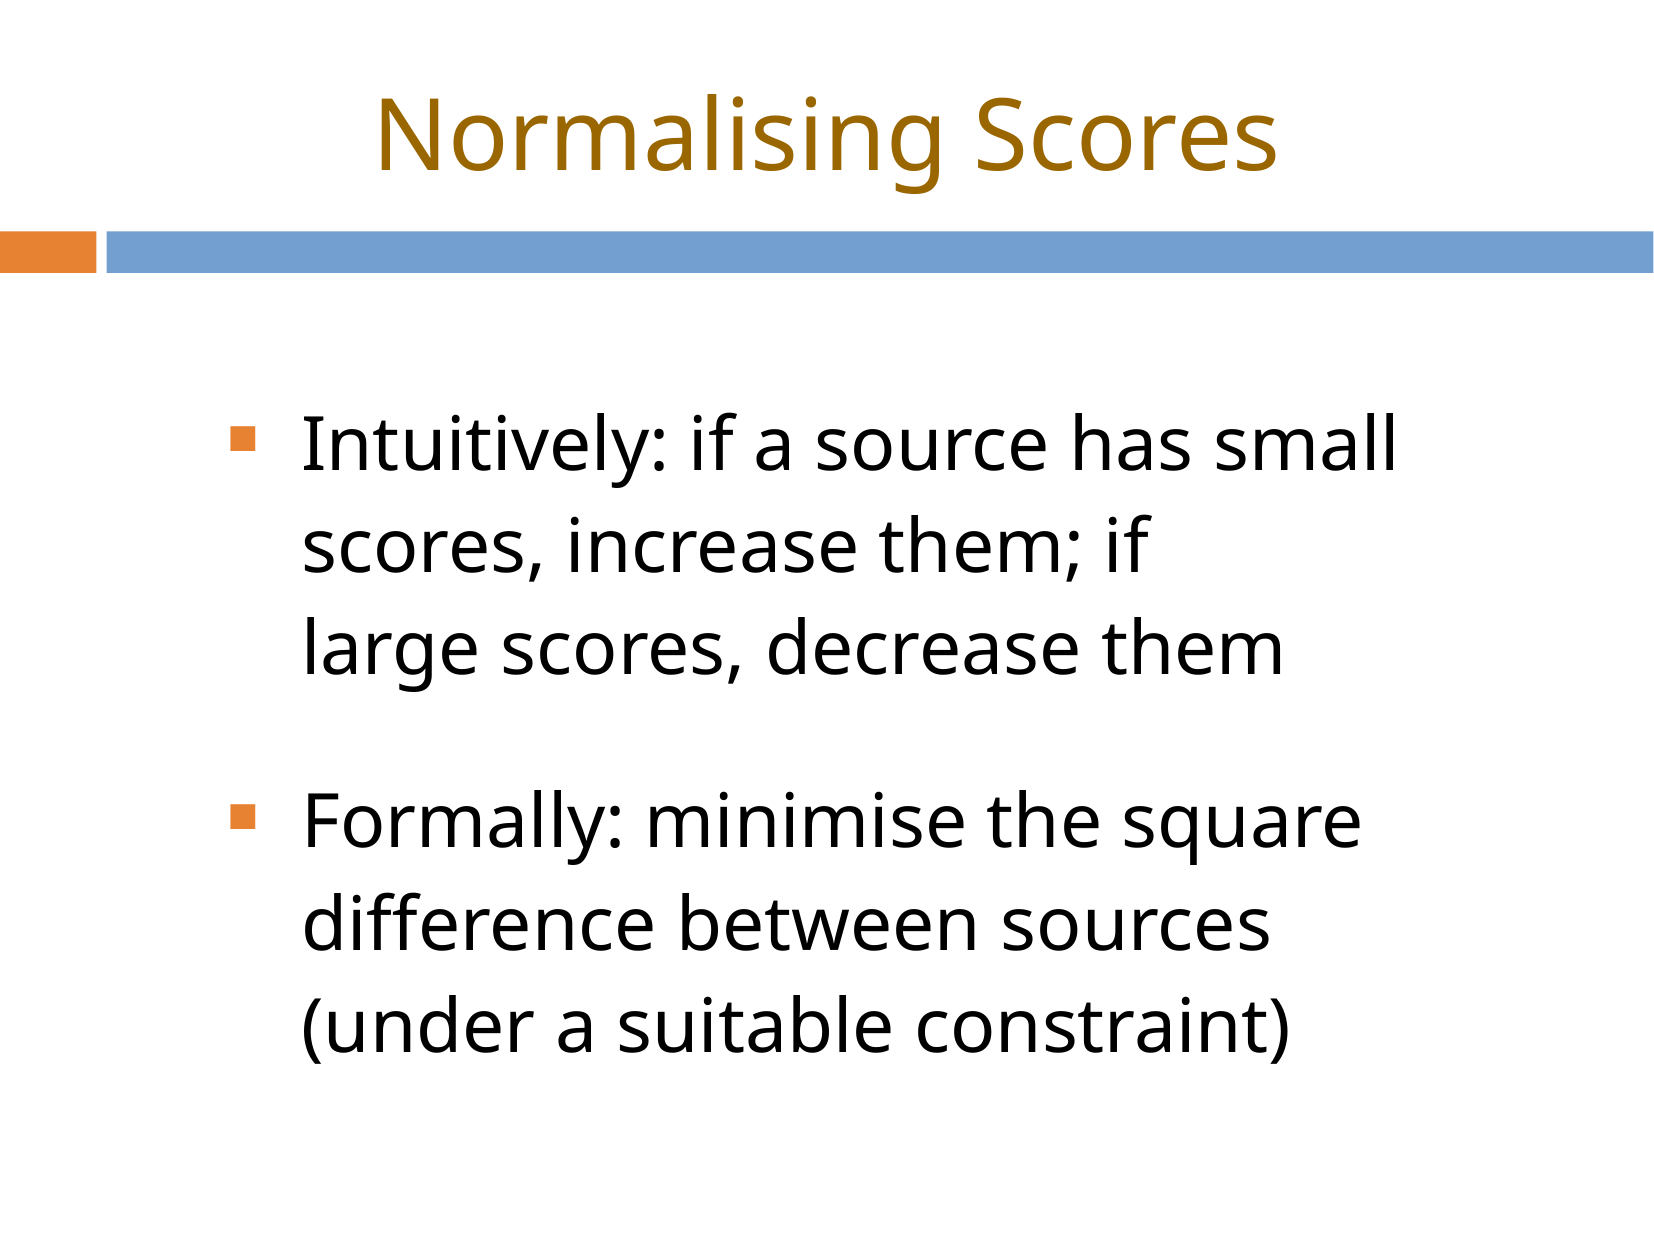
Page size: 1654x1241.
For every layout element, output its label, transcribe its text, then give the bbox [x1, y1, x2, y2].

list Intuitively: if a source has small scores, increase them; if large scores, decrease them Formally: minimise the square difference between sources (under a suitable constraint) [212, 389, 1512, 1111]
title Normalising Scores [0, 49, 1654, 213]
